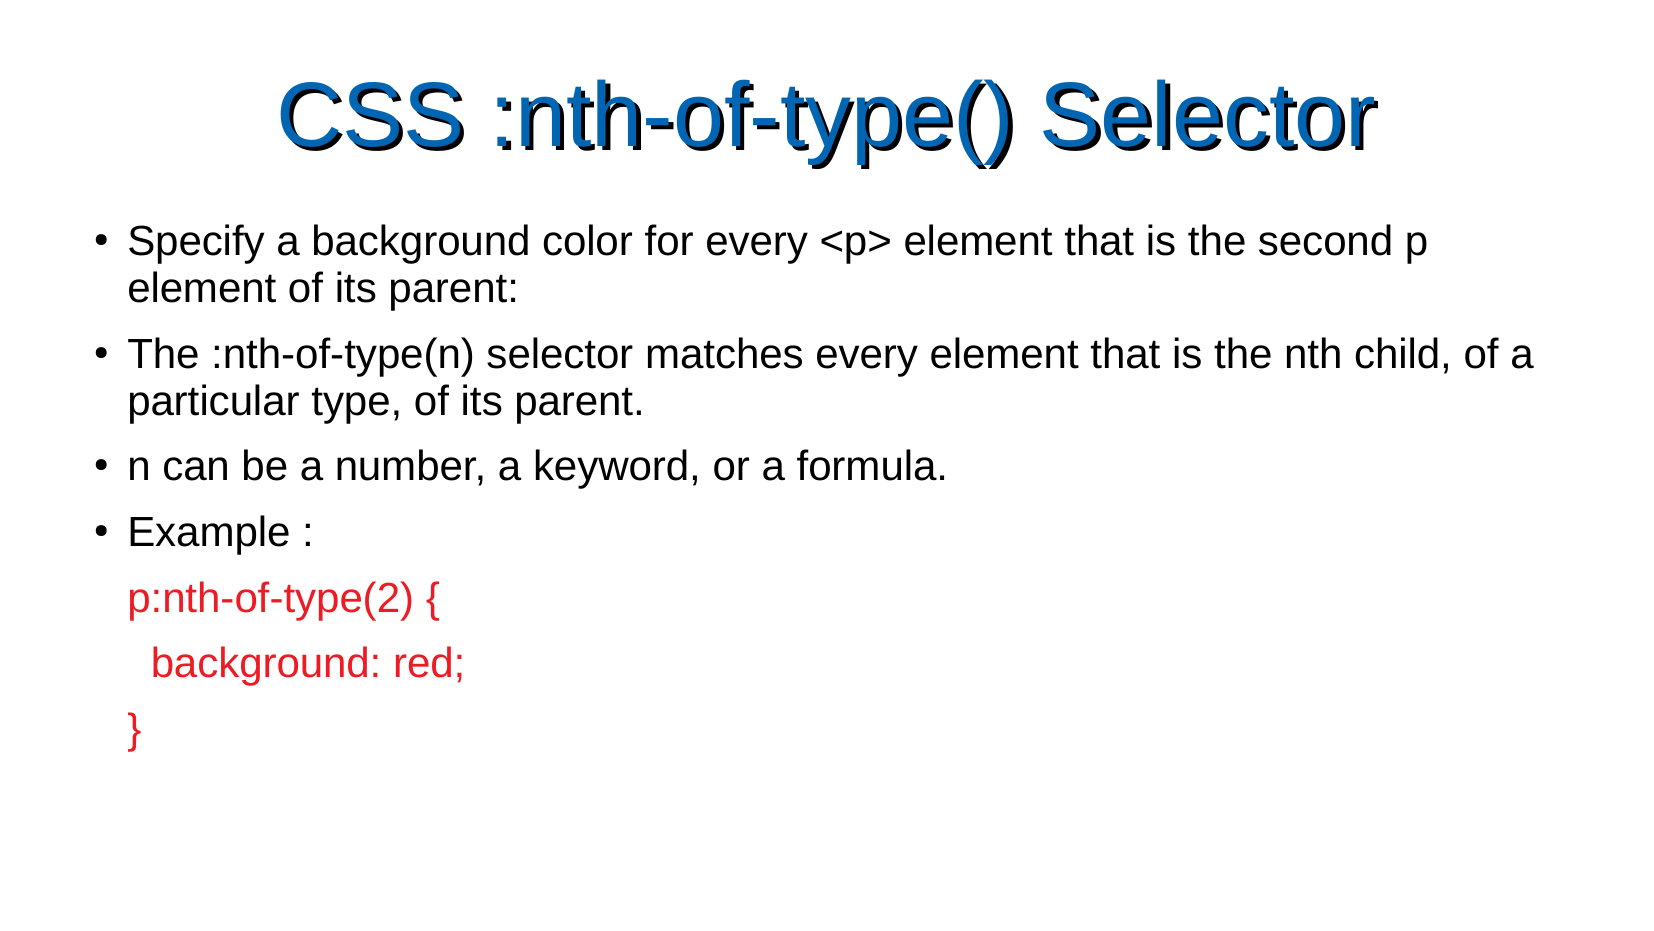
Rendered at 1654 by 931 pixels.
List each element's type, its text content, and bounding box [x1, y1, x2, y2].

title CSS :nth-of-type() Selector [82, 37, 1571, 193]
list Specify a background color for every <p> element that is the second p element of its parent: The :nth-of-type(n) selector matches every element that is the nth child, of a particular type, of its parent. n can be a number, a keyword, or a formula. Example : p:nth-of-type(2) { background: red; } [82, 217, 1571, 758]
